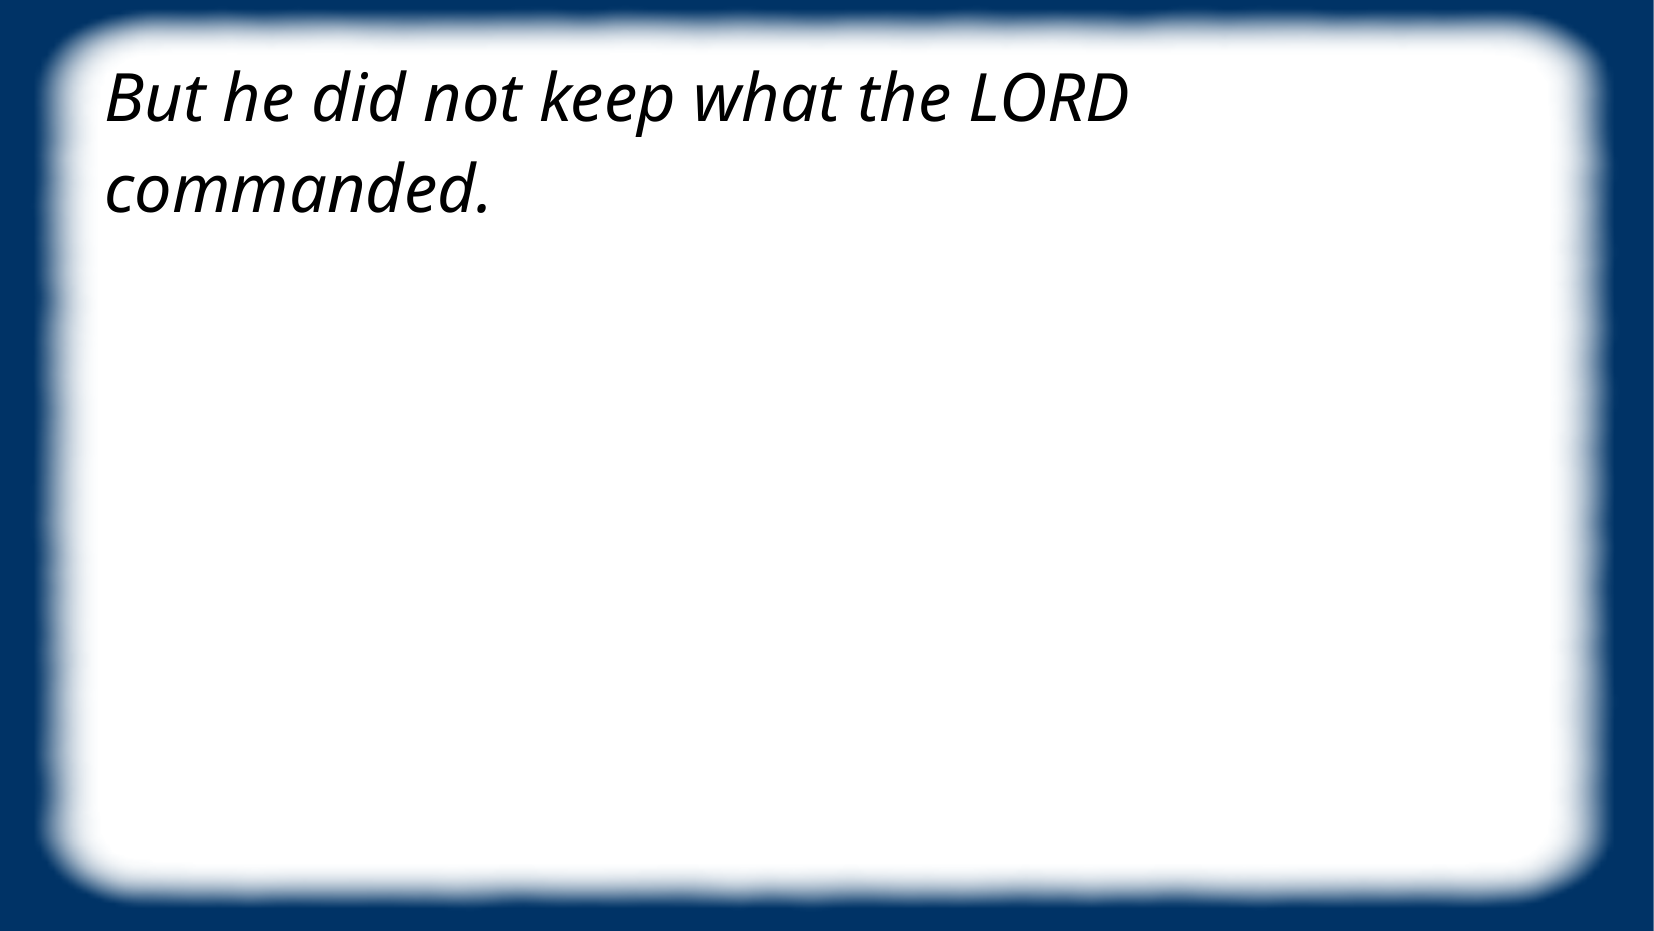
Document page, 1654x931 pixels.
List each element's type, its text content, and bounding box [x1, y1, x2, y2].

picture [0, 0, 1654, 931]
text_box But he did not keep what the LORD commanded. [90, 42, 1561, 316]
